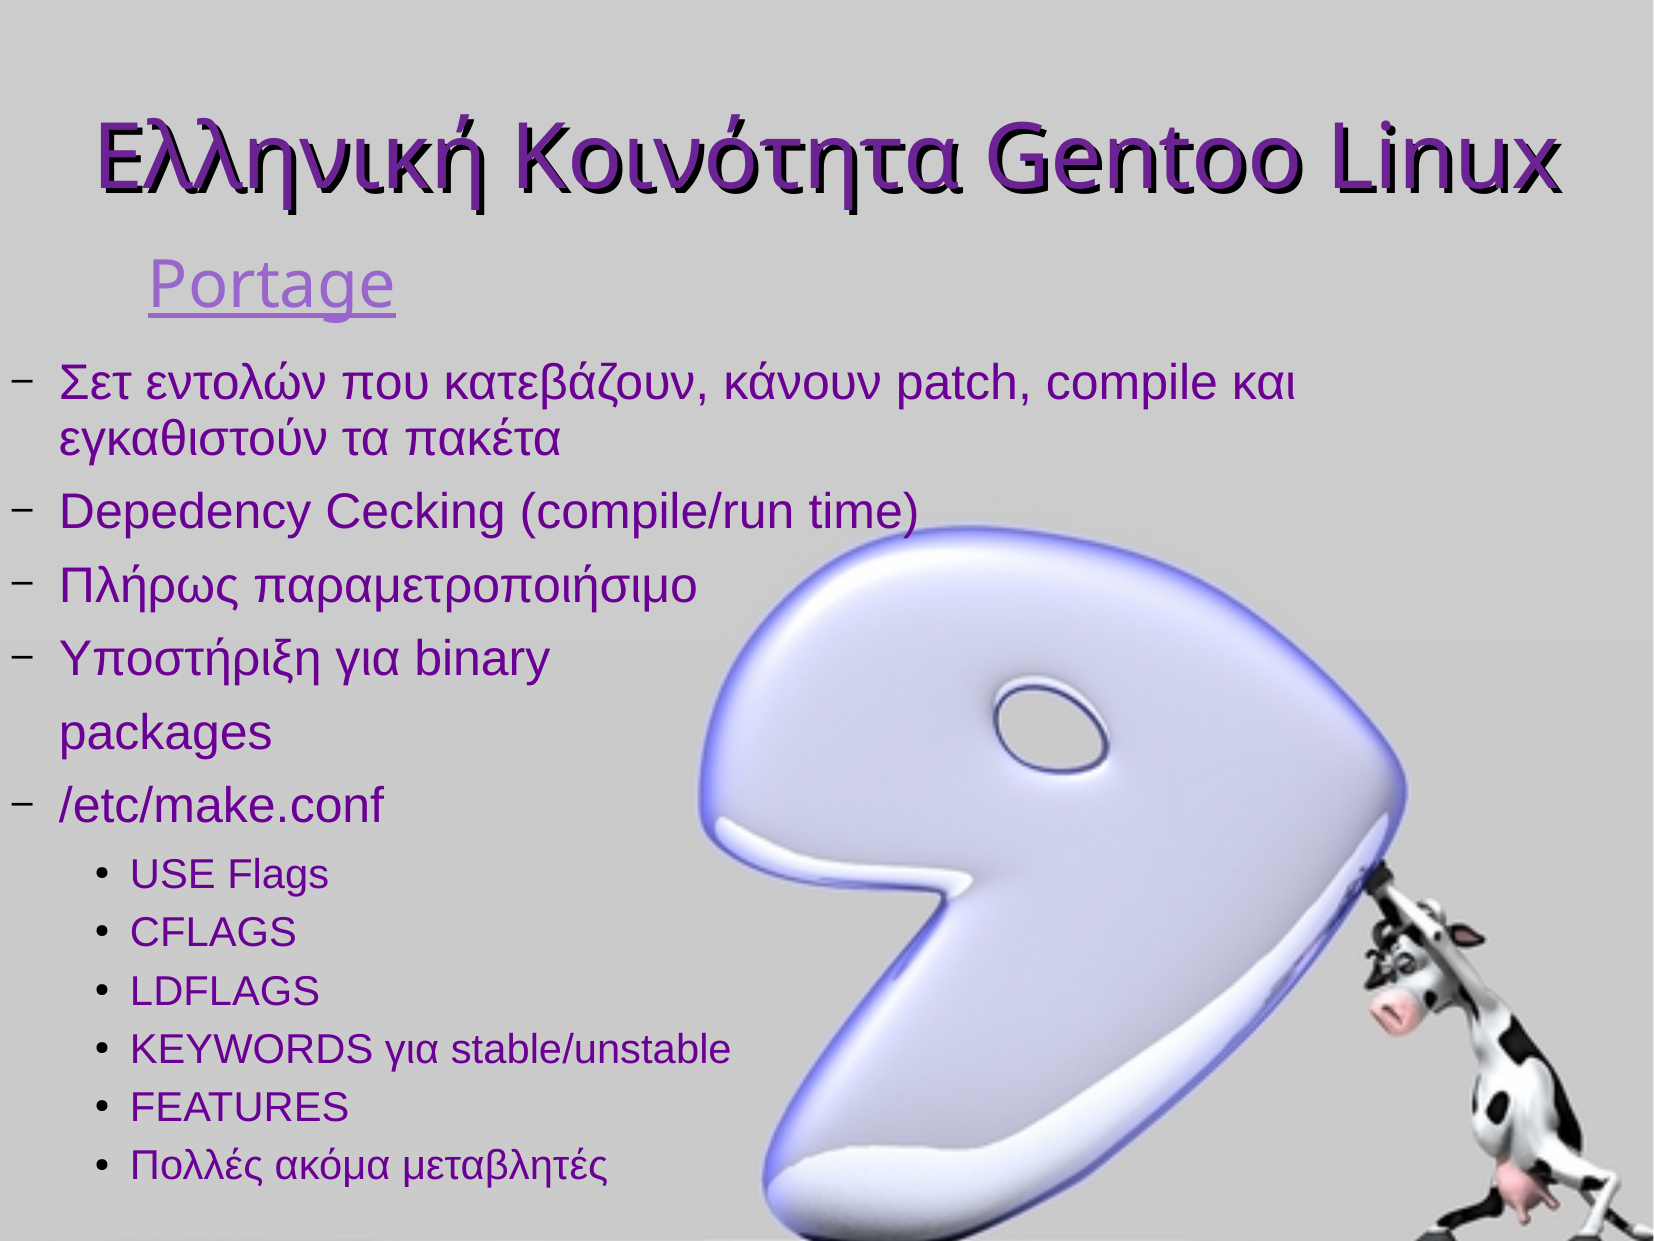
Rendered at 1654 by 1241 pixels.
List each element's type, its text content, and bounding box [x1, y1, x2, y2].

list Portage [147, 236, 739, 331]
picture [0, 0, 1654, 1241]
title Ελληνική Κοινότητα Gentoo Linux [83, 49, 1572, 257]
list Σετ εντολών που κατεβάζουν, κάνουν patch, compile και εγκαθιστούν τα πακέτα Depedency Cecking (compile/run time) Πλήρως παραμετροποιήσιμο Υποστήριξη για binary packages /etc/make.conf USE Flags CFLAGS LDFLAGS KEYWORDS για stable/unstable FEATURES Πολλές ακόμα μεταβλητές [0, 354, 1418, 1189]
